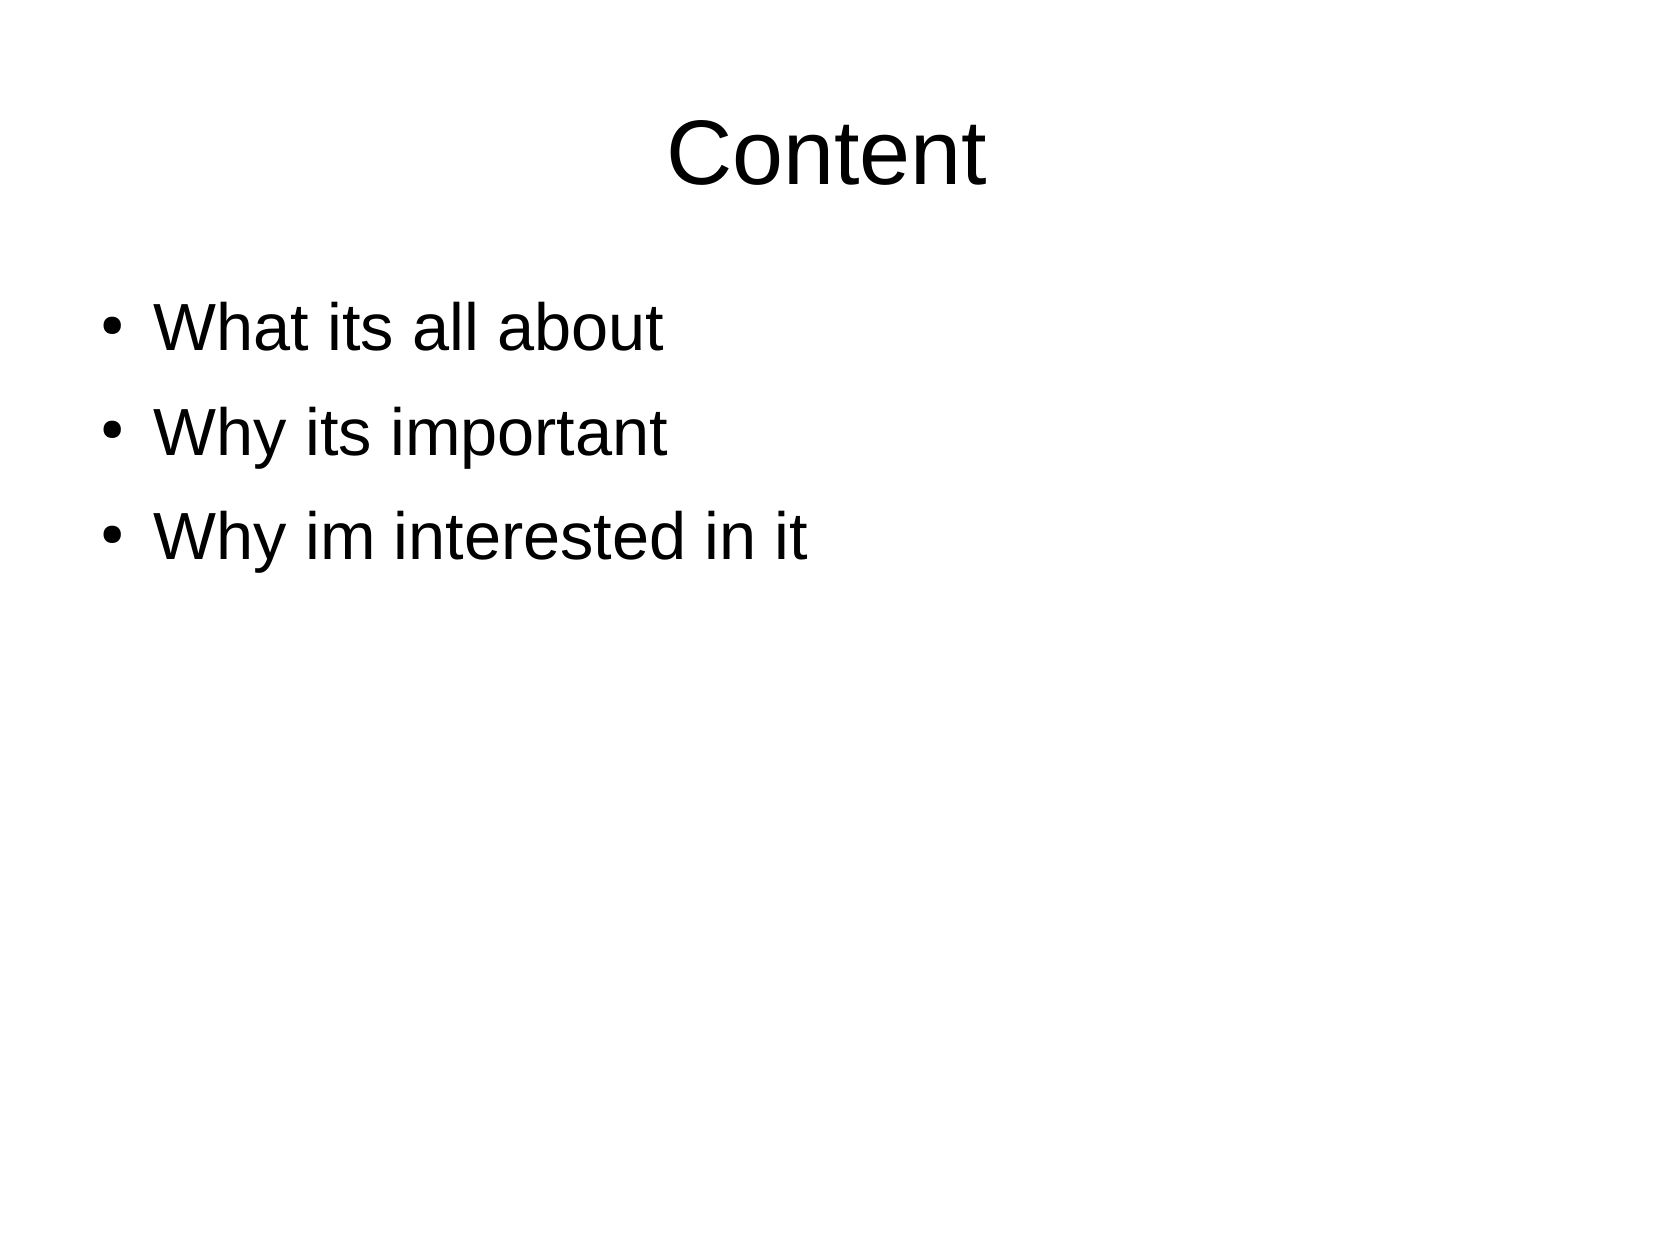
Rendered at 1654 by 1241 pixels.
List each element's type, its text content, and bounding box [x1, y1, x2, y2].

list What its all about Why its important Why im interested in it [82, 290, 1571, 1010]
title Content [82, 49, 1571, 257]
